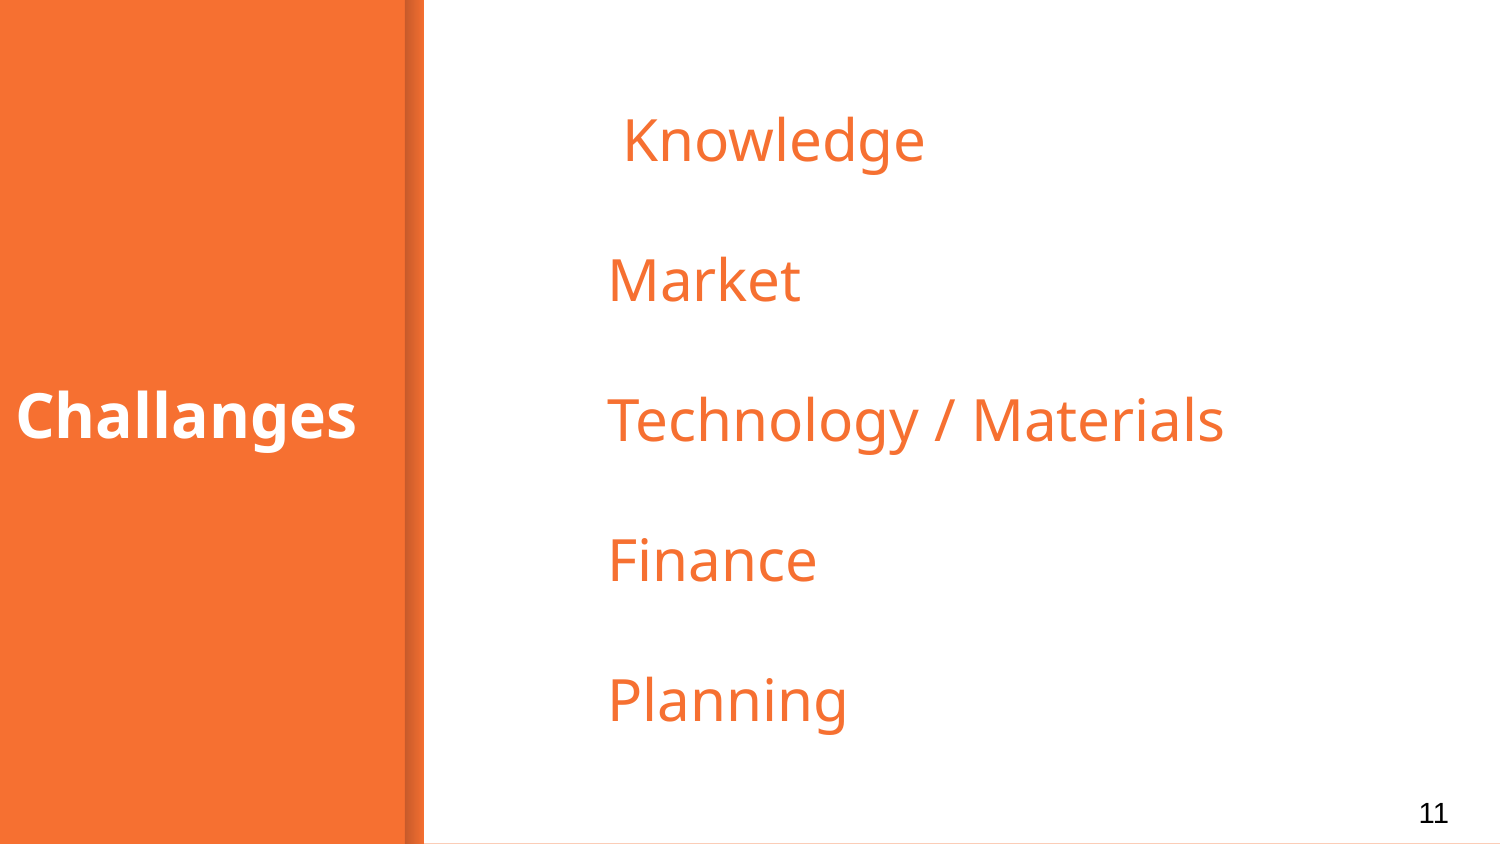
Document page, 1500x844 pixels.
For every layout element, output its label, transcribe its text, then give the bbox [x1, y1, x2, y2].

list Knowledge Market Technology / Materials Finance Planning [592, 88, 1500, 756]
slide_number <number> [1403, 779, 1494, 844]
title Challanges [0, 360, 421, 436]
